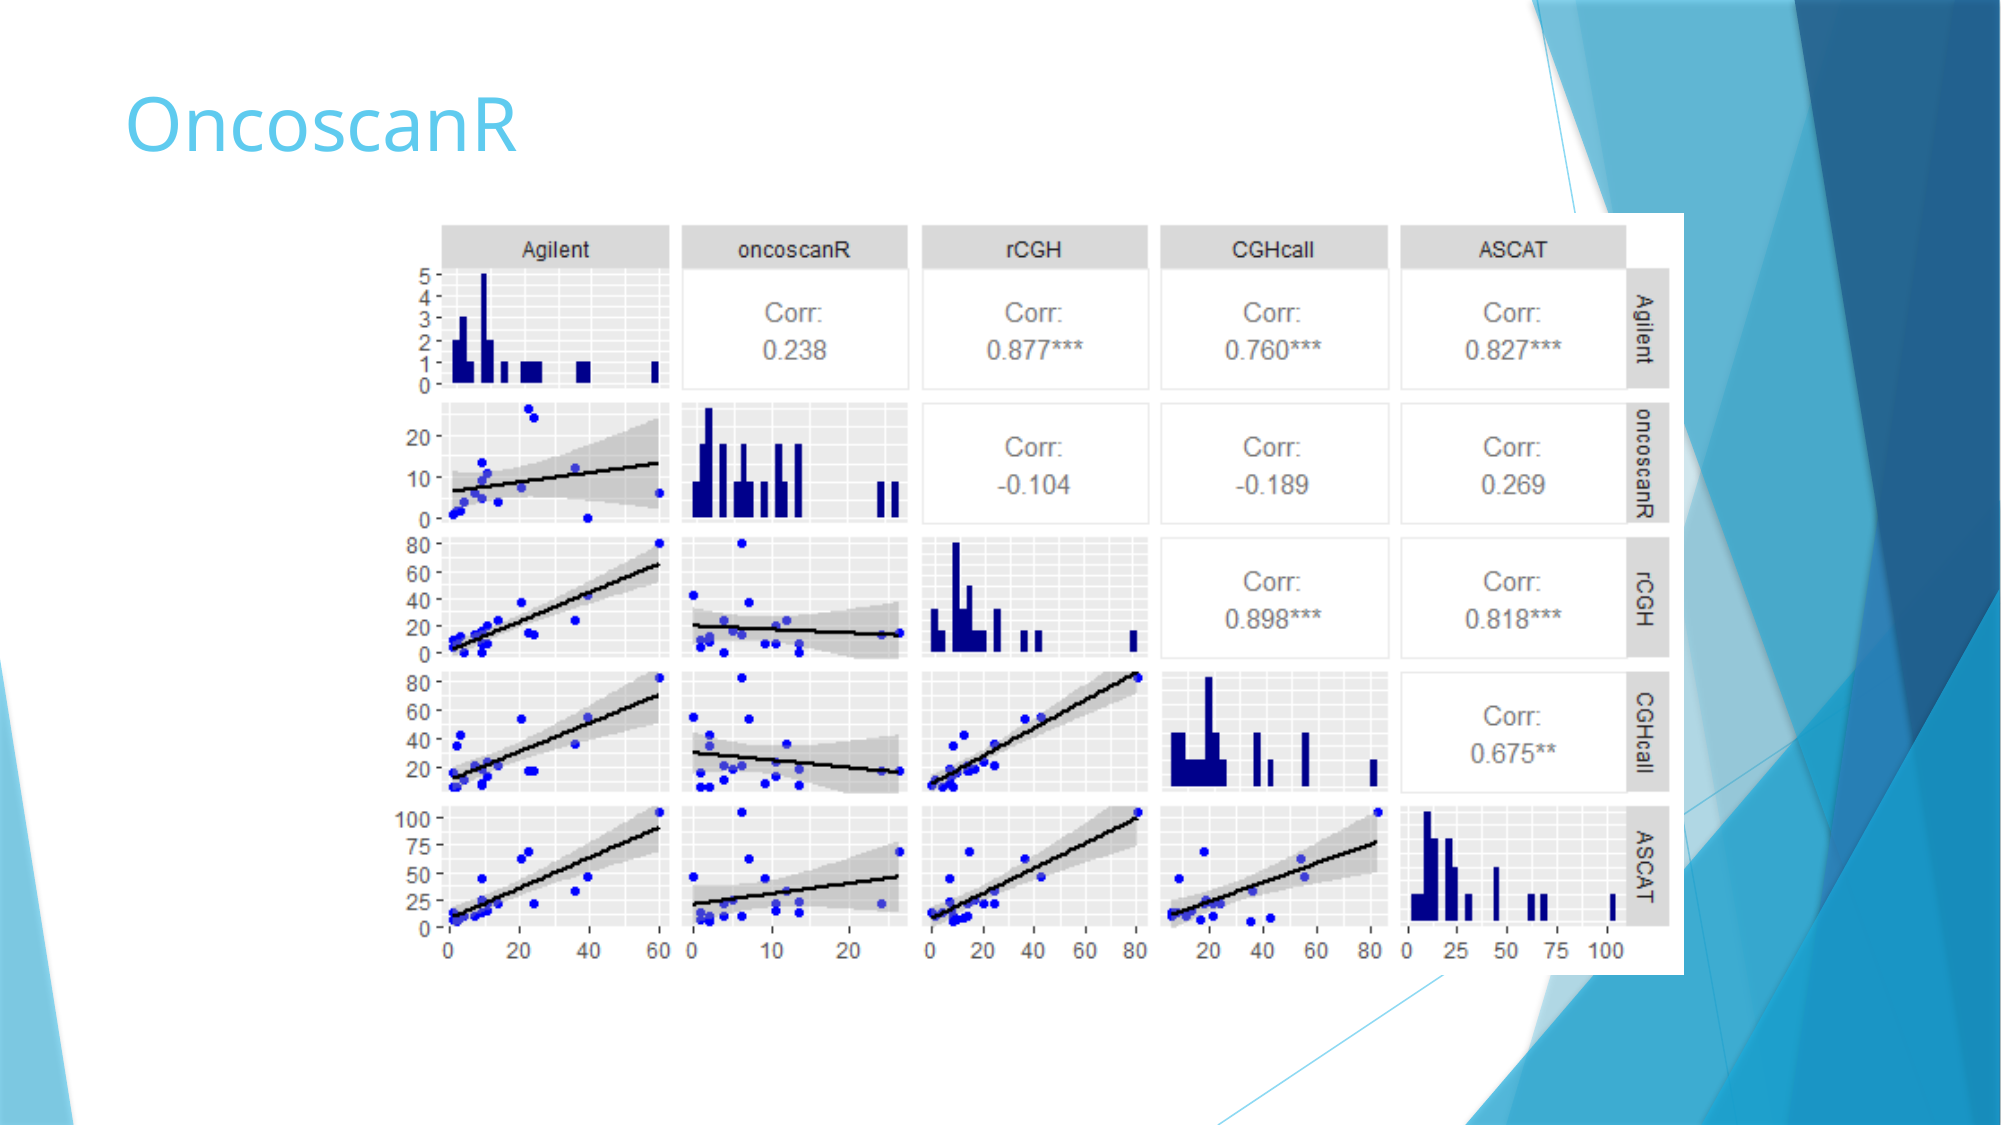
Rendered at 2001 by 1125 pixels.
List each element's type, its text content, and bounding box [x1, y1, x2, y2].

picture [383, 213, 1684, 975]
title OncoscanR [109, 68, 1520, 286]
